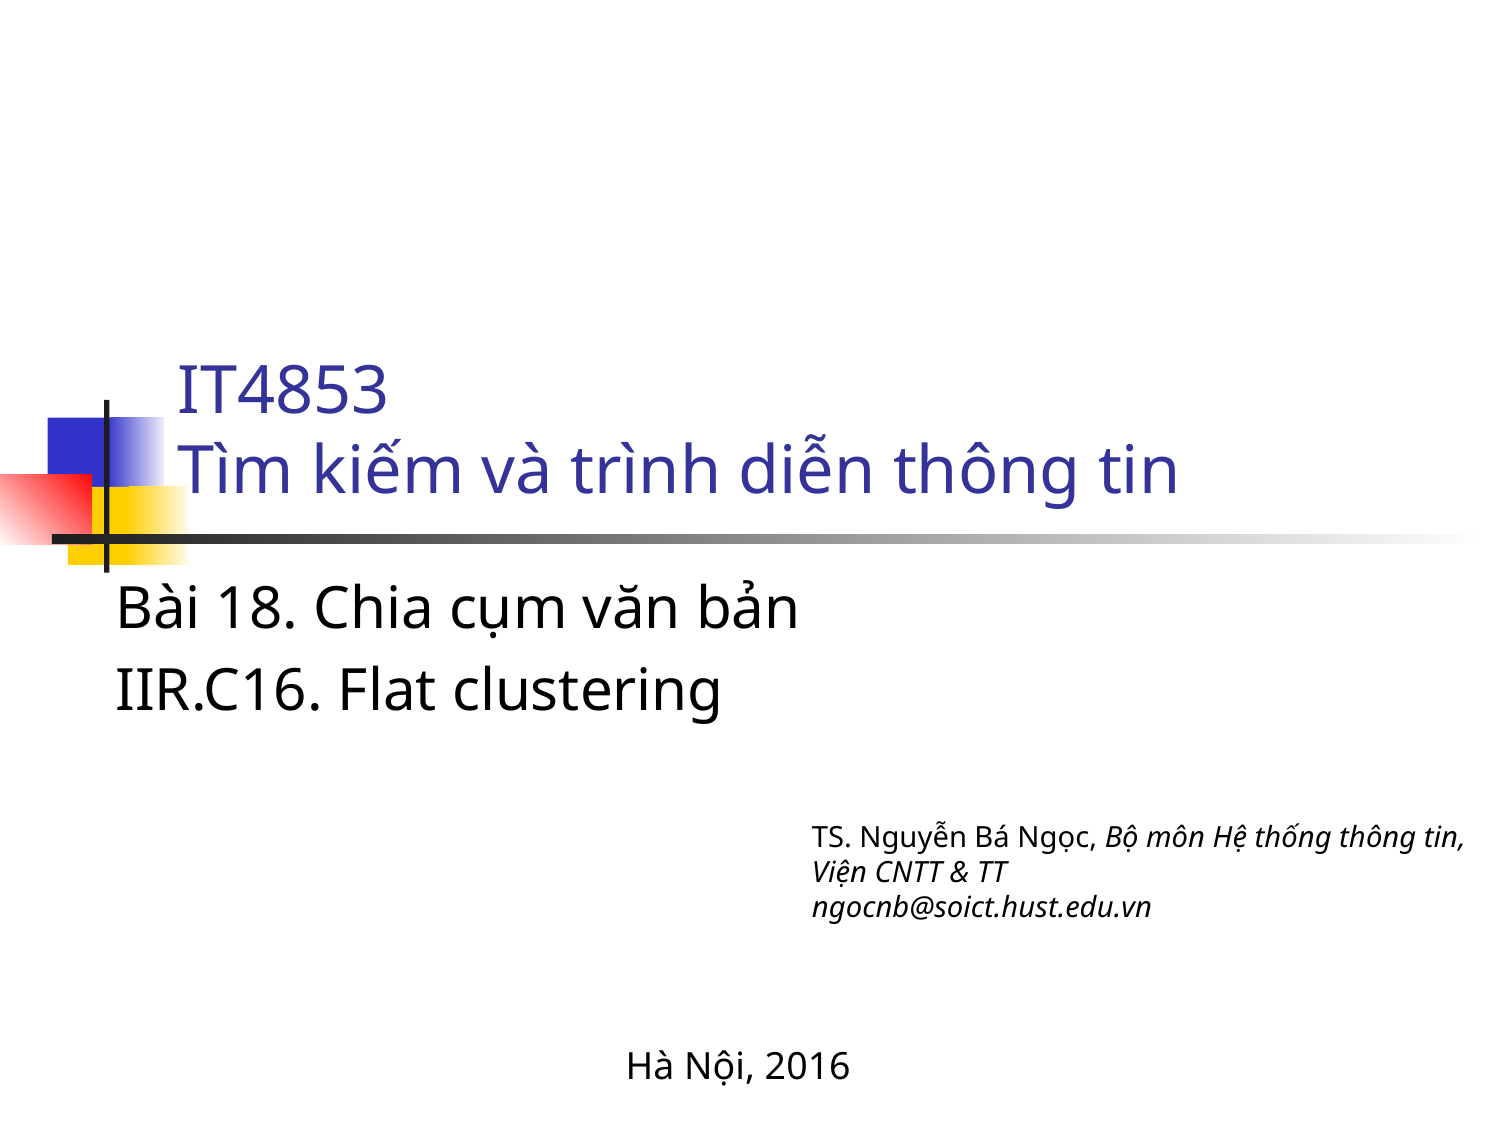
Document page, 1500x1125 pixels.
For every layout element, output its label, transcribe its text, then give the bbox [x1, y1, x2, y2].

text_box TS. Nguyễn Bá Ngọc, Bộ môn Hệ thống thông tin, Viện CNTT & TT ngocnb@soict.hust.edu.vn [797, 810, 1489, 931]
subtitle Bài 18. Chia cụm văn bản IIR.C16. Flat clustering [100, 562, 1317, 925]
title IT4853 Tìm kiếm và trình diễn thông tin [162, 275, 1438, 515]
text_box Hà Nội, 2016 [490, 1034, 987, 1095]
